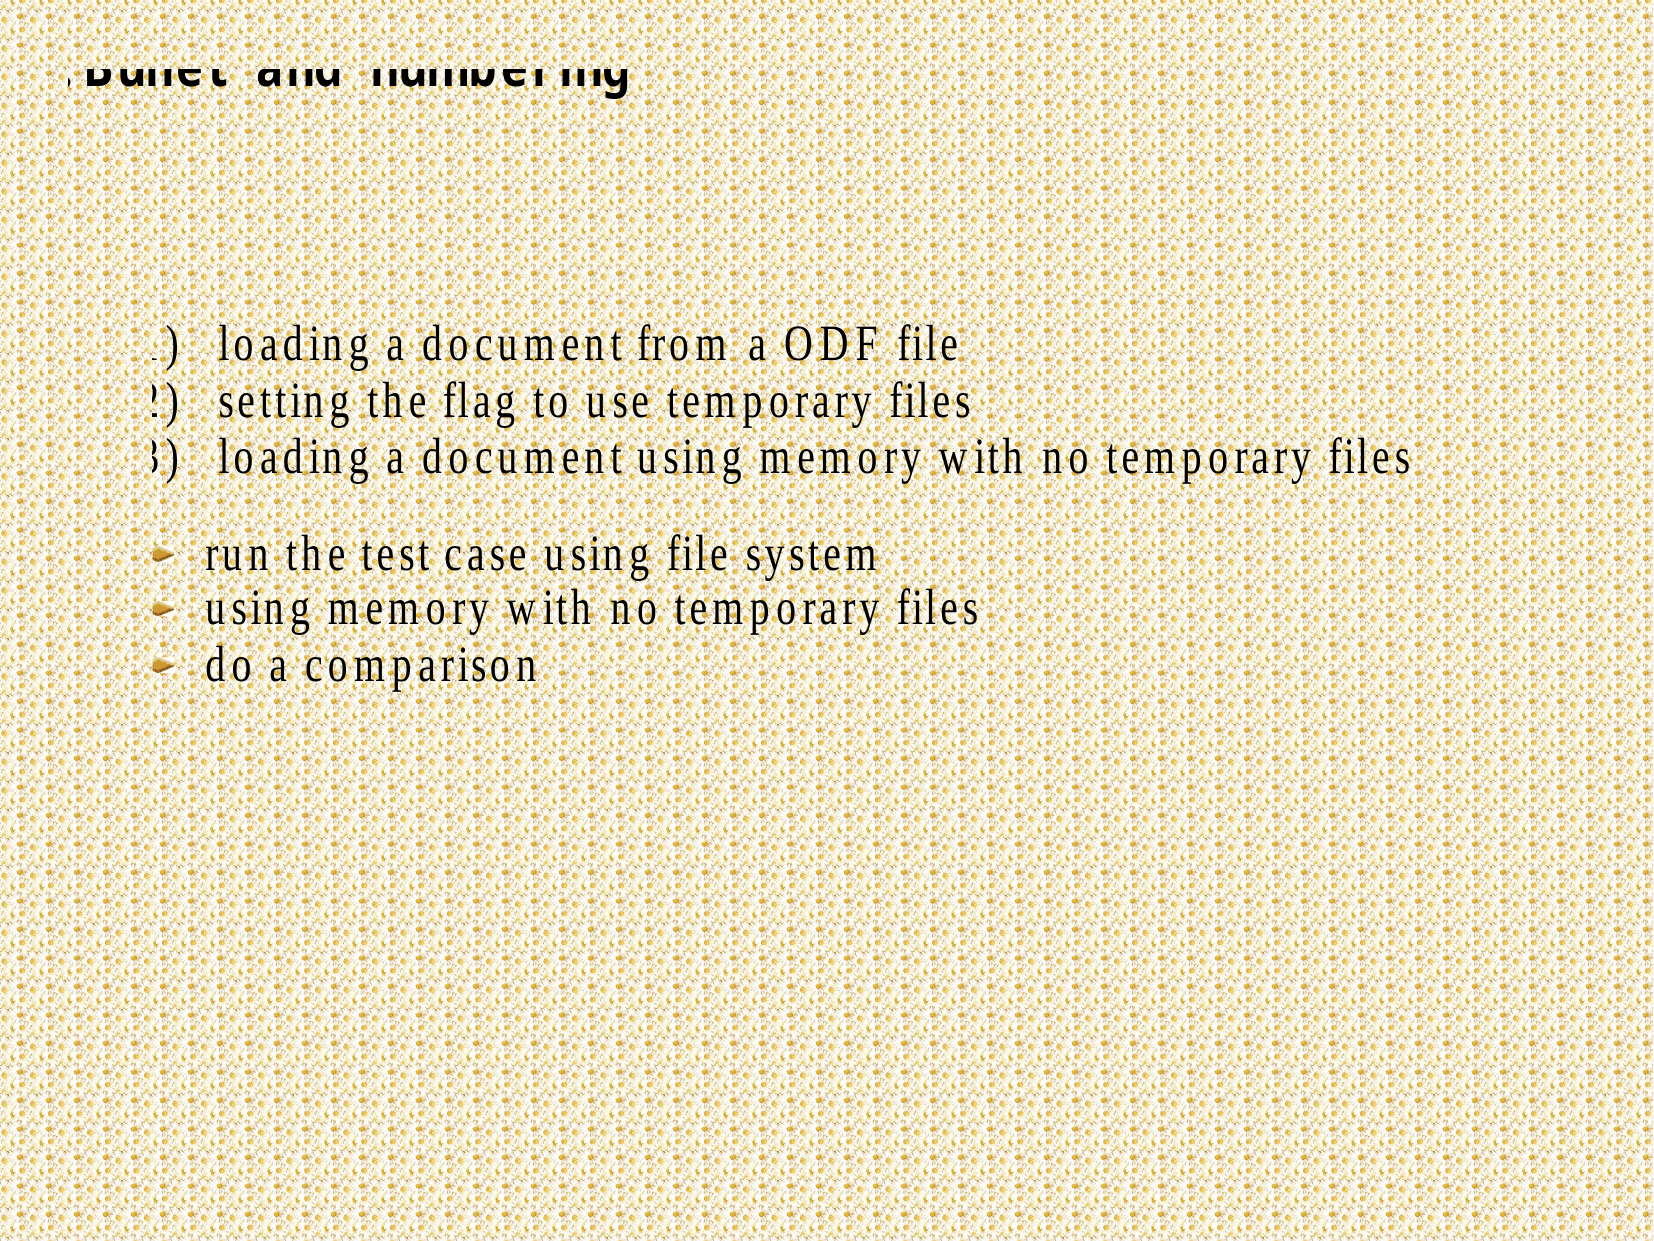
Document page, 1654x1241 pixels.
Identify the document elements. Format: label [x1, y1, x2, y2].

picture [0, 0, 1654, 1241]
chart [68, 69, 1072, 246]
chart [152, 294, 1529, 849]
